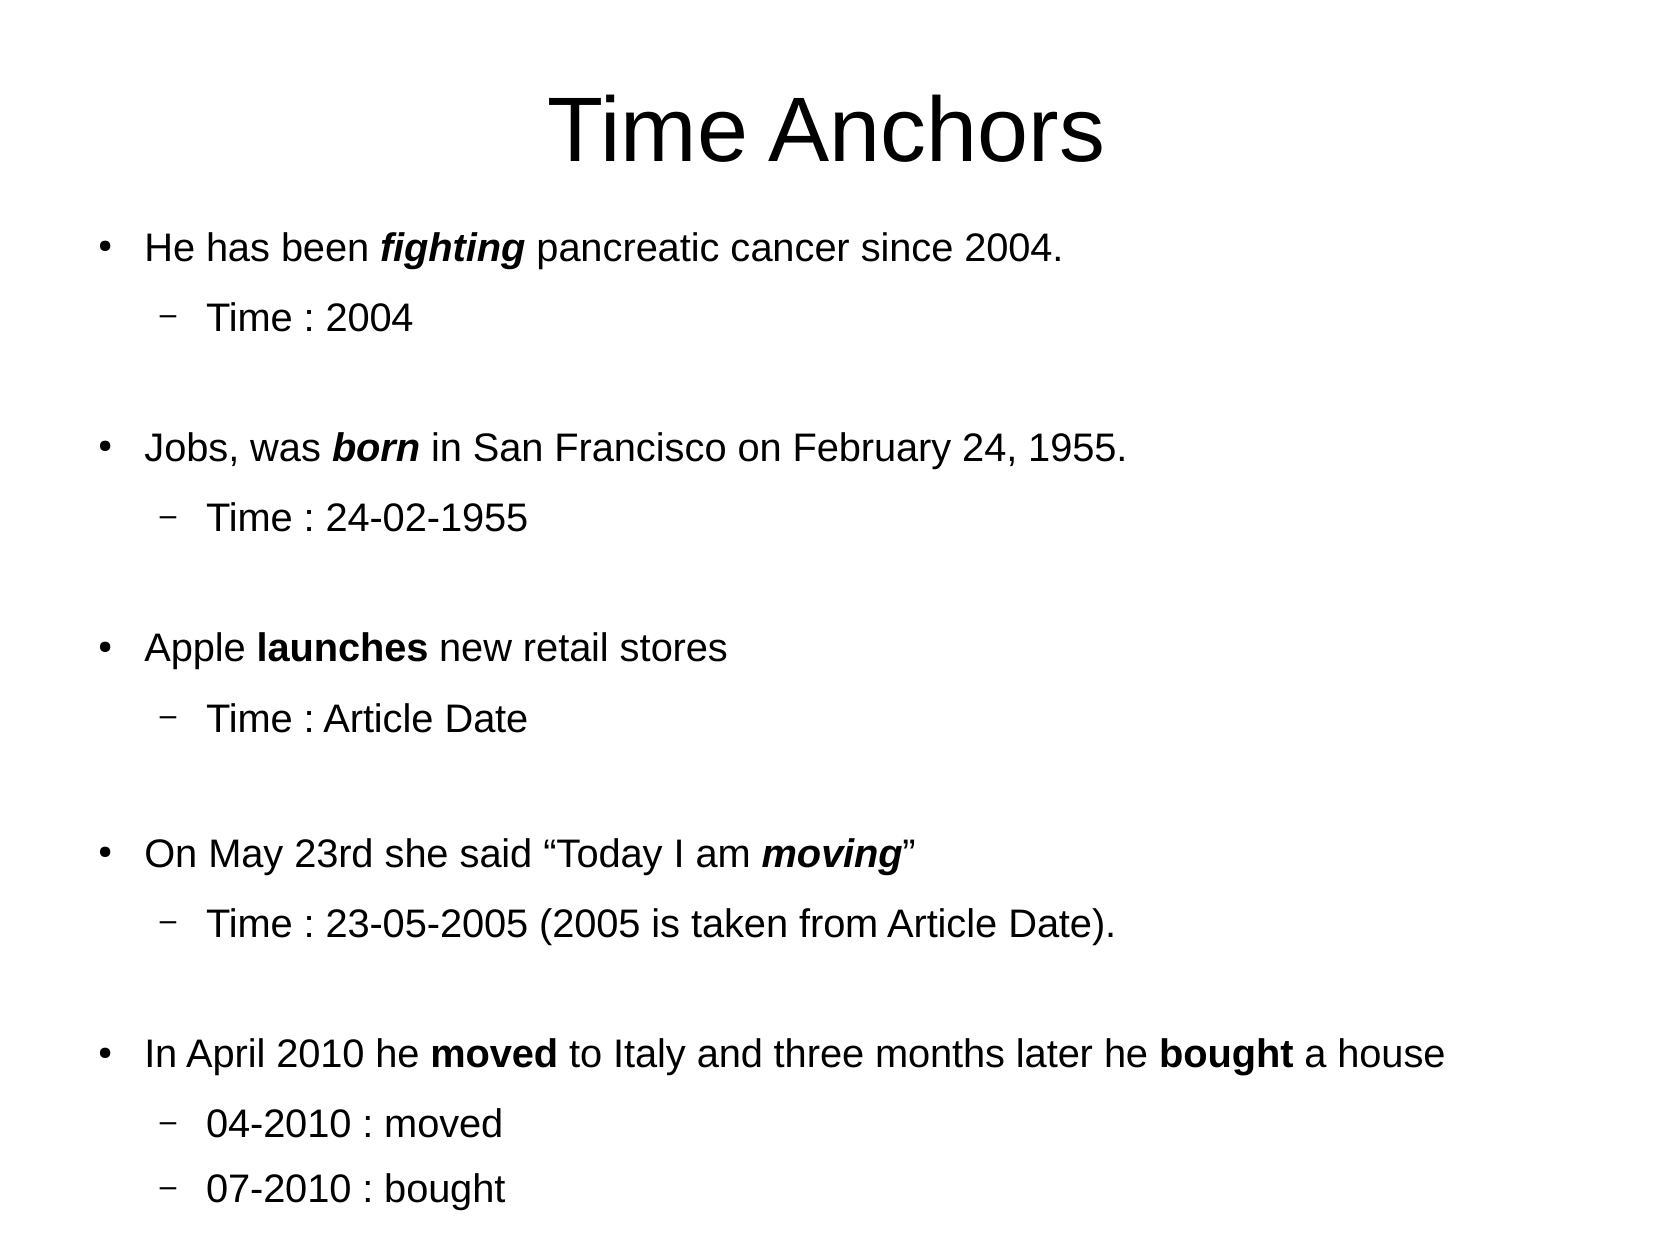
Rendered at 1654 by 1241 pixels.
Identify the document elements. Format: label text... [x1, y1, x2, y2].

title Time Anchors [82, 49, 1571, 211]
list He has been fighting pancreatic cancer since 2004. Time : 2004 Jobs, was born in San Francisco on February 24, 1955. Time : 24-02-1955 Apple launches new retail stores Time : Article Date On May 23rd she said “Today I am moving” Time : 23-05-2005 (2005 is taken from Article Date). In April 2010 he moved to Italy and three months later he bought a house 04-2010 : moved 07-2010 : bought [82, 225, 1538, 1216]
